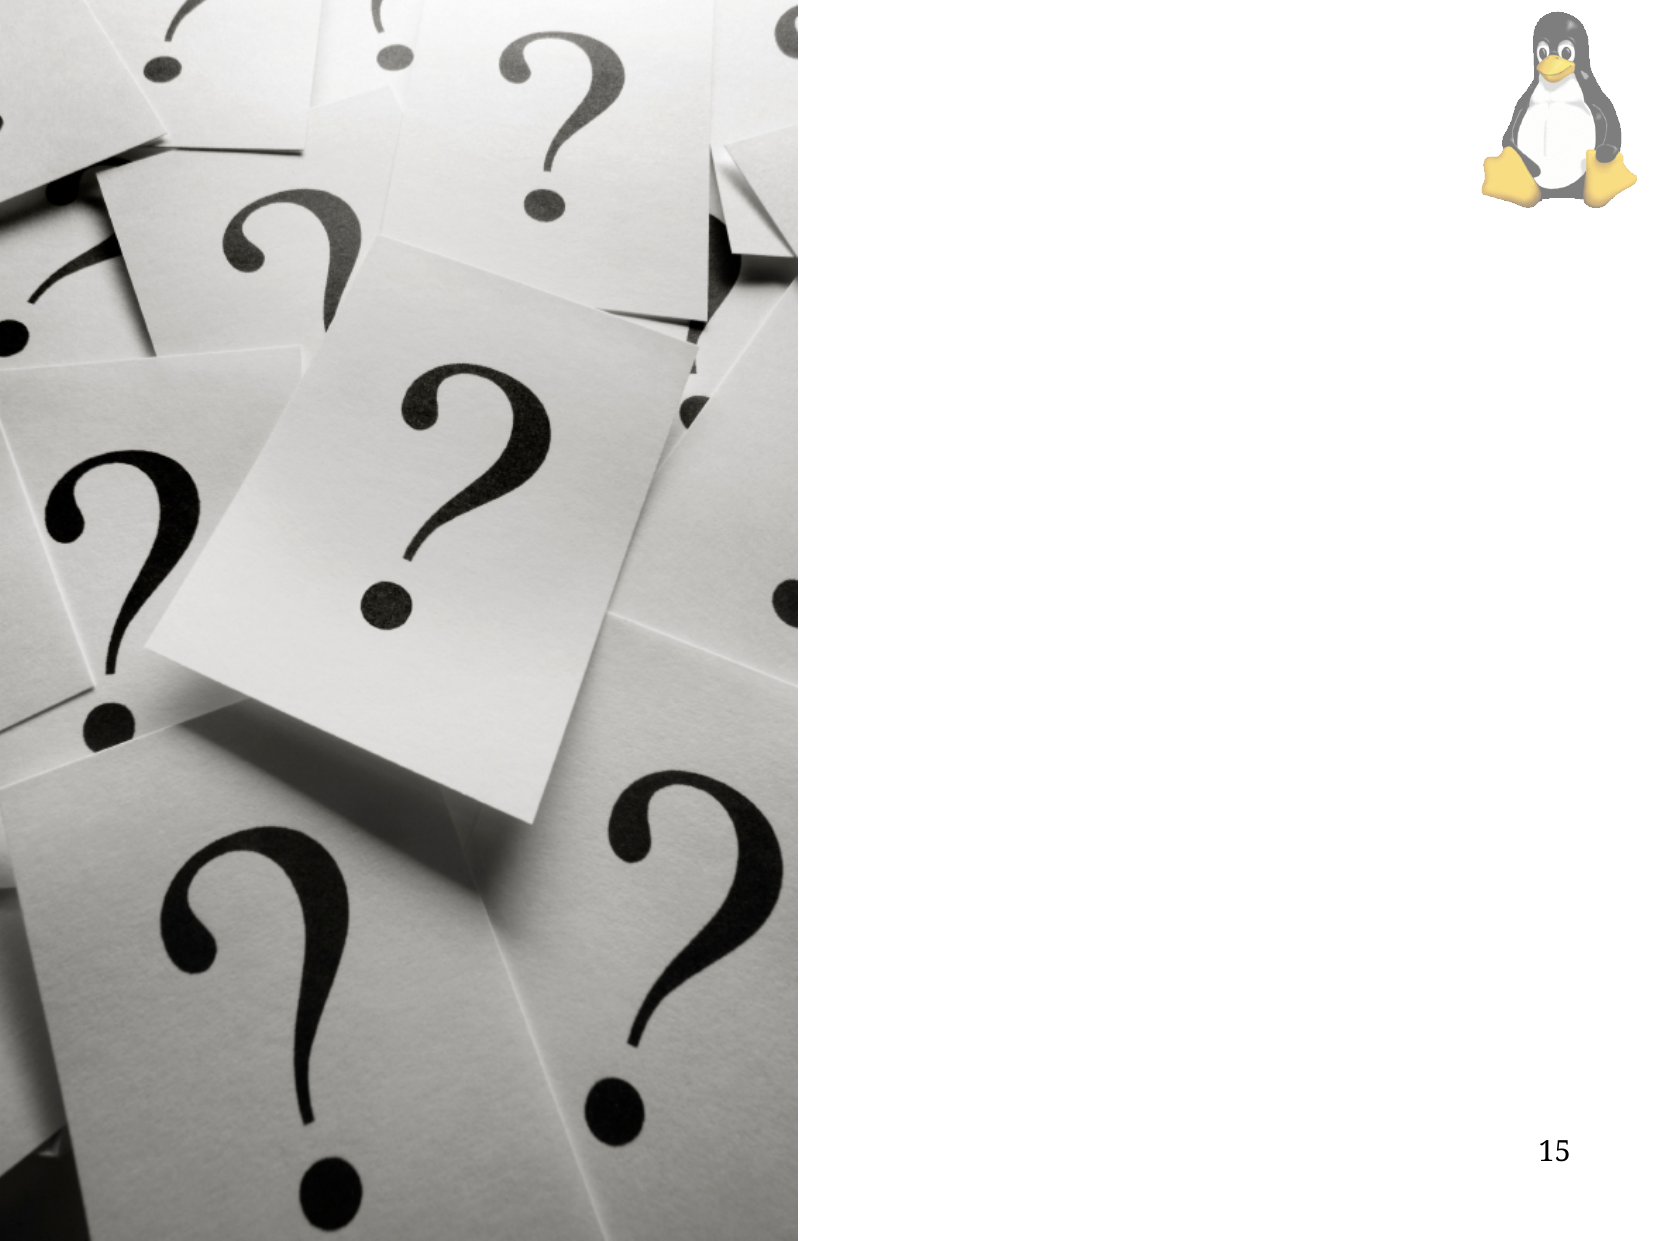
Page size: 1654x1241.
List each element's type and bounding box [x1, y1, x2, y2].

picture [0, 0, 798, 1241]
